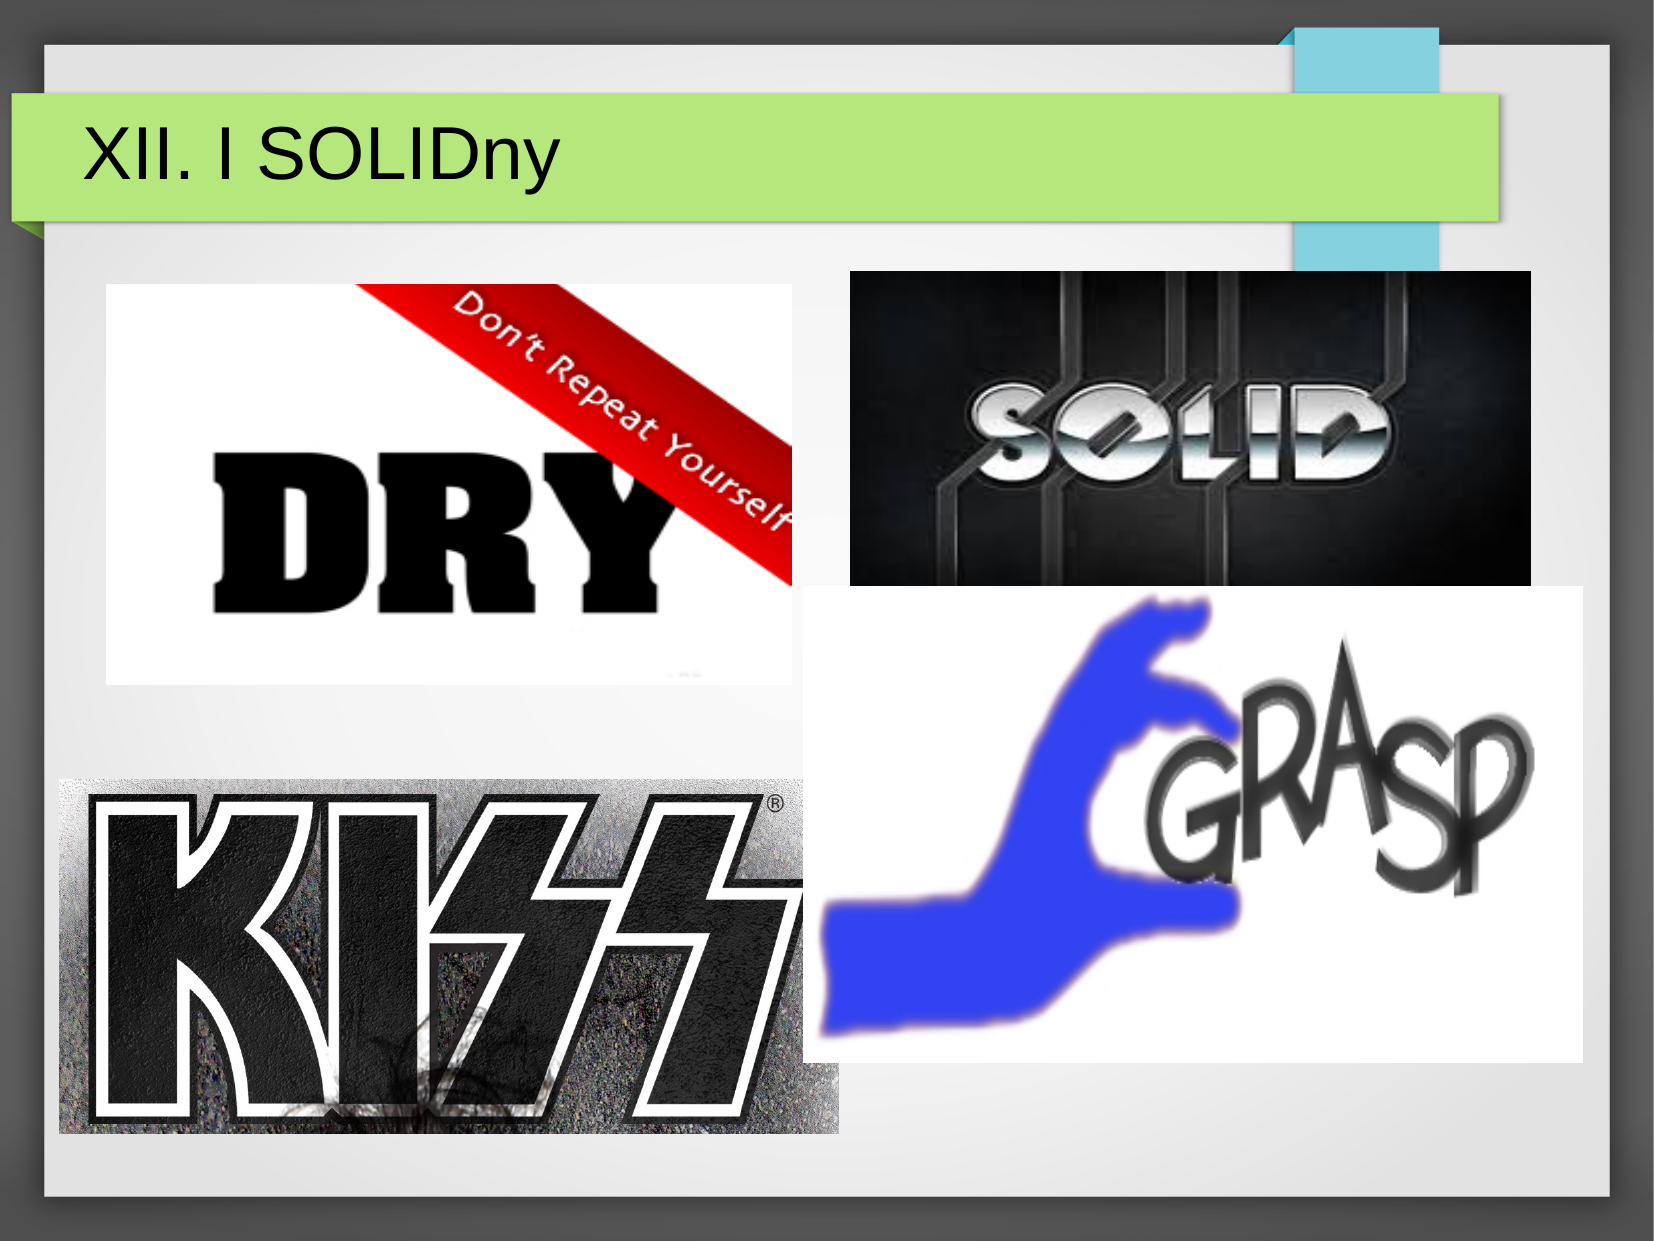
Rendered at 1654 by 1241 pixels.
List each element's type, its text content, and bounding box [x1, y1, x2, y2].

picture [0, 0, 1654, 1241]
title XII. I SOLIDny [82, 94, 1264, 213]
